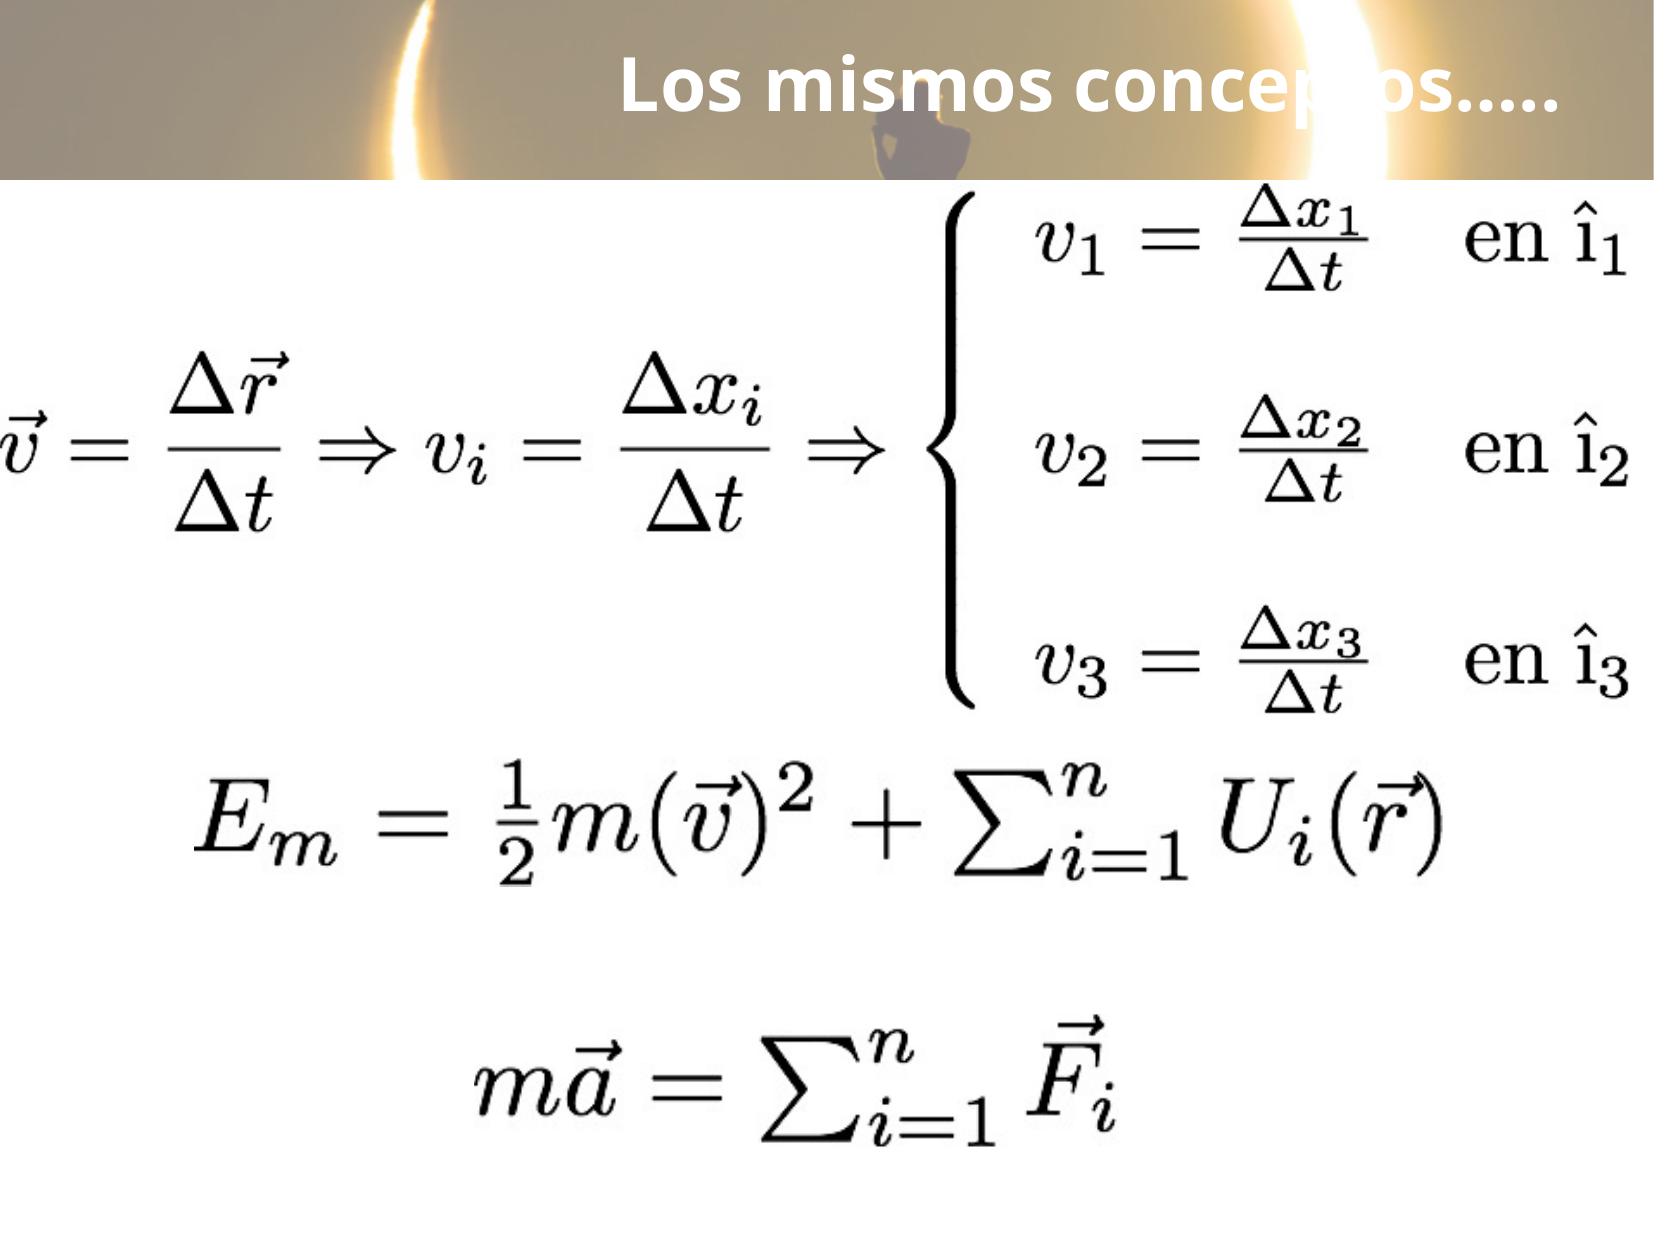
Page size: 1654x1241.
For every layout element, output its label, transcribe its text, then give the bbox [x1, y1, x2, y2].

picture [0, 182, 1630, 715]
picture [0, 0, 1654, 180]
title Los mismos conceptos….. [75, 19, 1563, 150]
picture [194, 757, 1445, 887]
picture [474, 1013, 1119, 1149]
